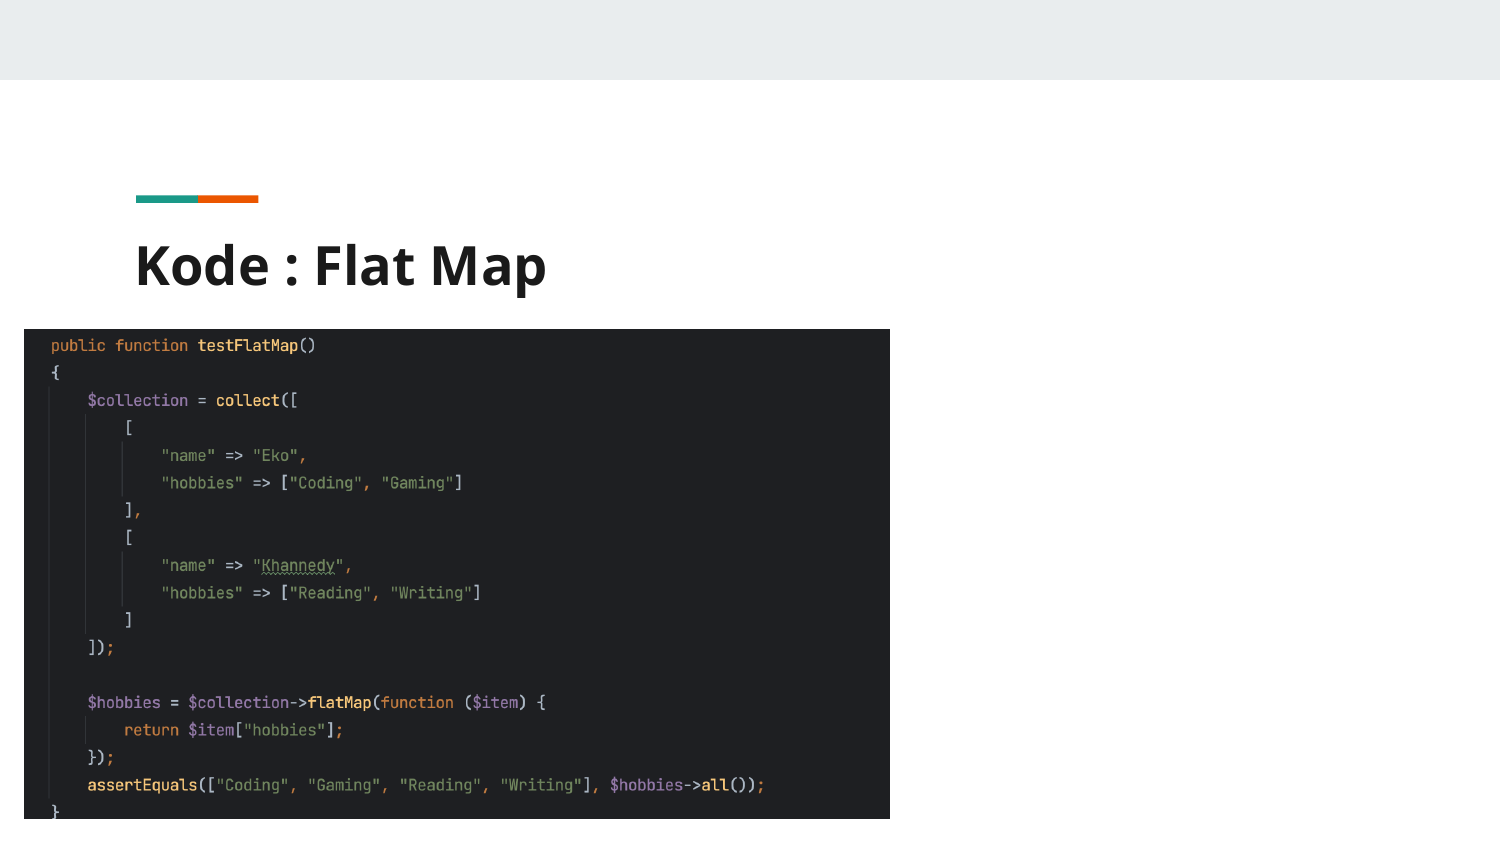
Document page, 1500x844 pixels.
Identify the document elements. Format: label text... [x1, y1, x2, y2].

title Kode : Flat Map [119, 216, 1381, 305]
picture [24, 329, 890, 819]
